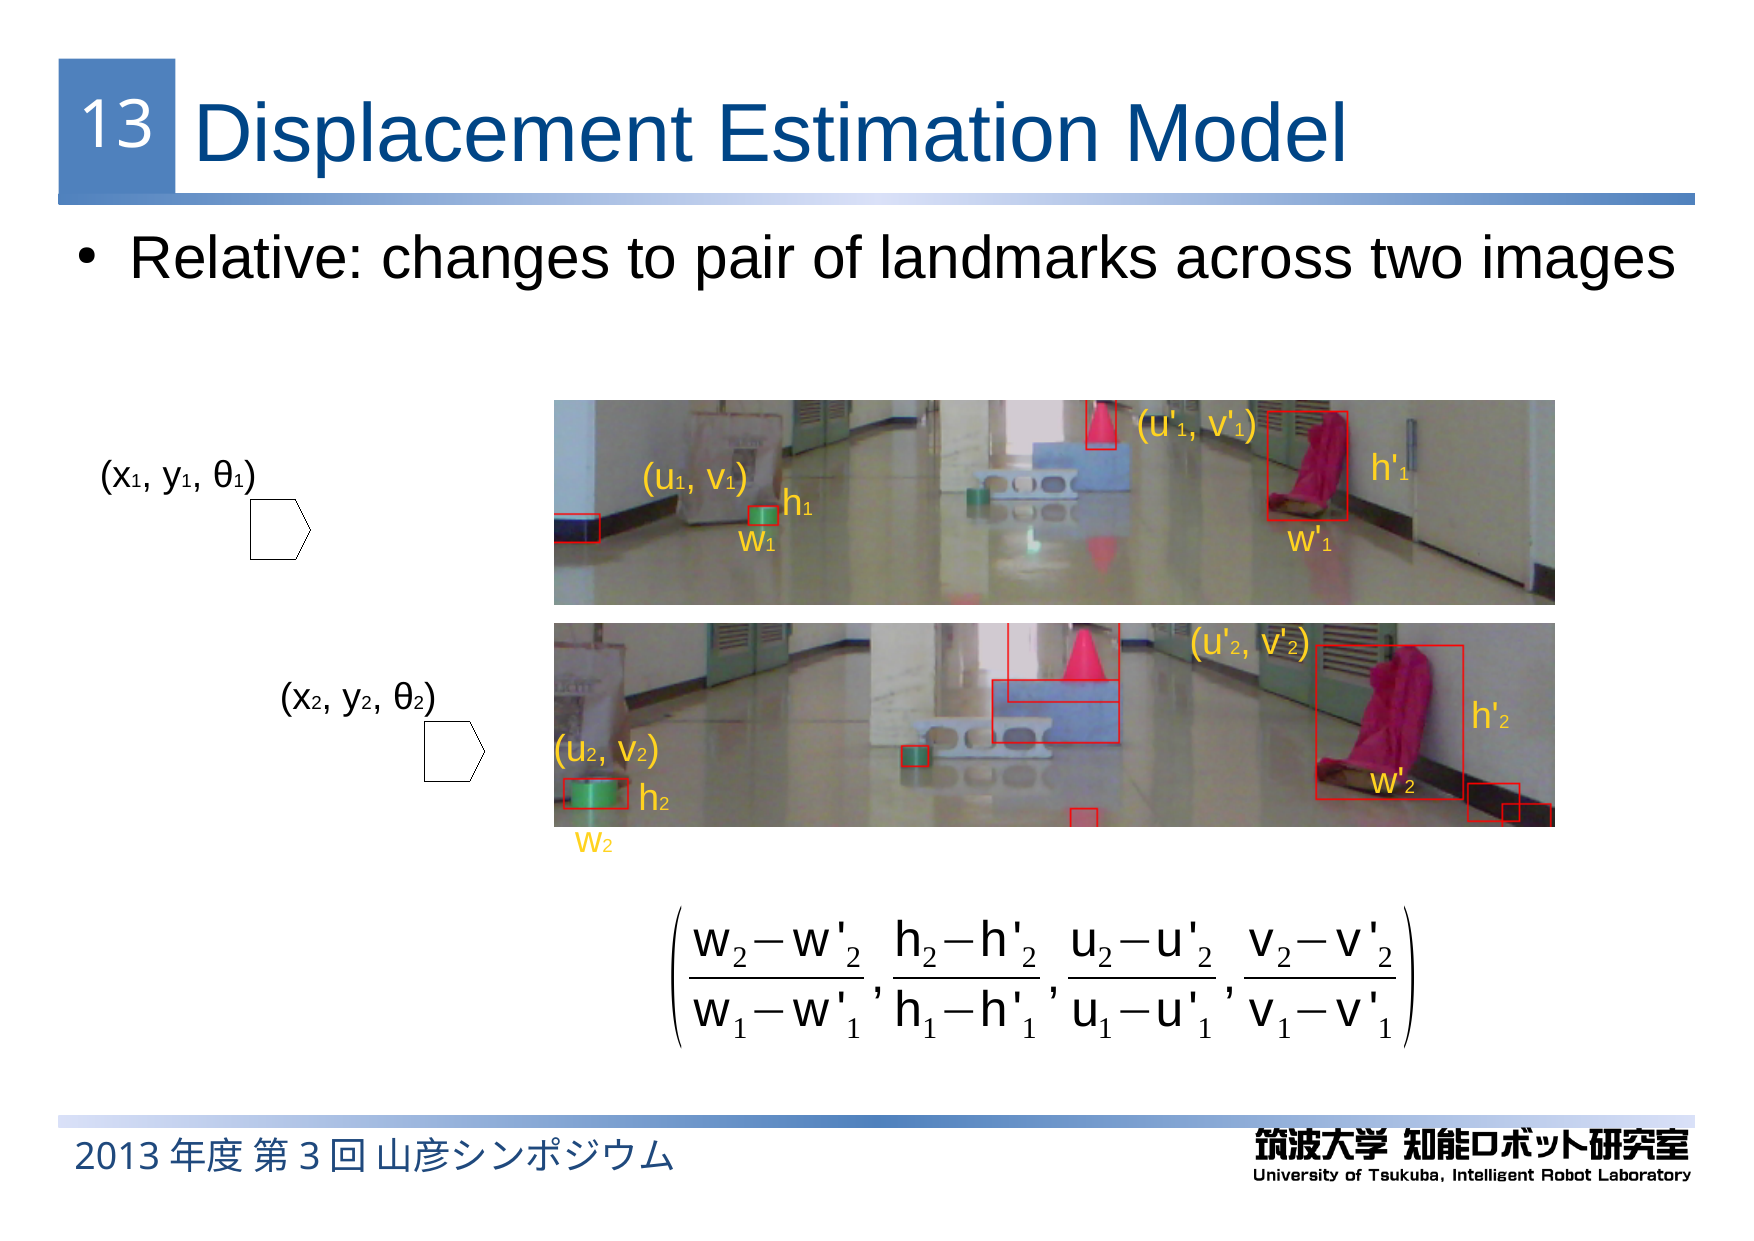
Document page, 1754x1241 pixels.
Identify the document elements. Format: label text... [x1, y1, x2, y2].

text_box (u2, v2) [538, 719, 675, 777]
text_box (u1, v1) [627, 448, 764, 506]
text_box (x1, y1, θ1) [85, 445, 275, 503]
text_box h2 [623, 769, 685, 827]
text_box (u'2, v'2) [1174, 613, 1326, 671]
text_box w'2 [1355, 751, 1431, 809]
text_box h'1 [1355, 438, 1425, 496]
text_box w1 [723, 509, 791, 567]
picture [554, 400, 1555, 605]
text_box h'2 [1456, 686, 1525, 744]
text_box w'1 [1272, 509, 1348, 567]
text_box w2 [560, 810, 628, 868]
text_box (x2, y2, θ2) [265, 668, 455, 725]
chart [660, 903, 1424, 1052]
picture [1252, 1127, 1691, 1182]
text_box h1 [767, 474, 829, 531]
text_box (u'1, v'1) [1121, 395, 1273, 452]
title Displacement Estimation Model [193, 61, 1651, 205]
picture [554, 623, 1555, 827]
picture [554, 777, 623, 827]
list Relative: changes to pair of landmarks across two images [58, 223, 1696, 876]
